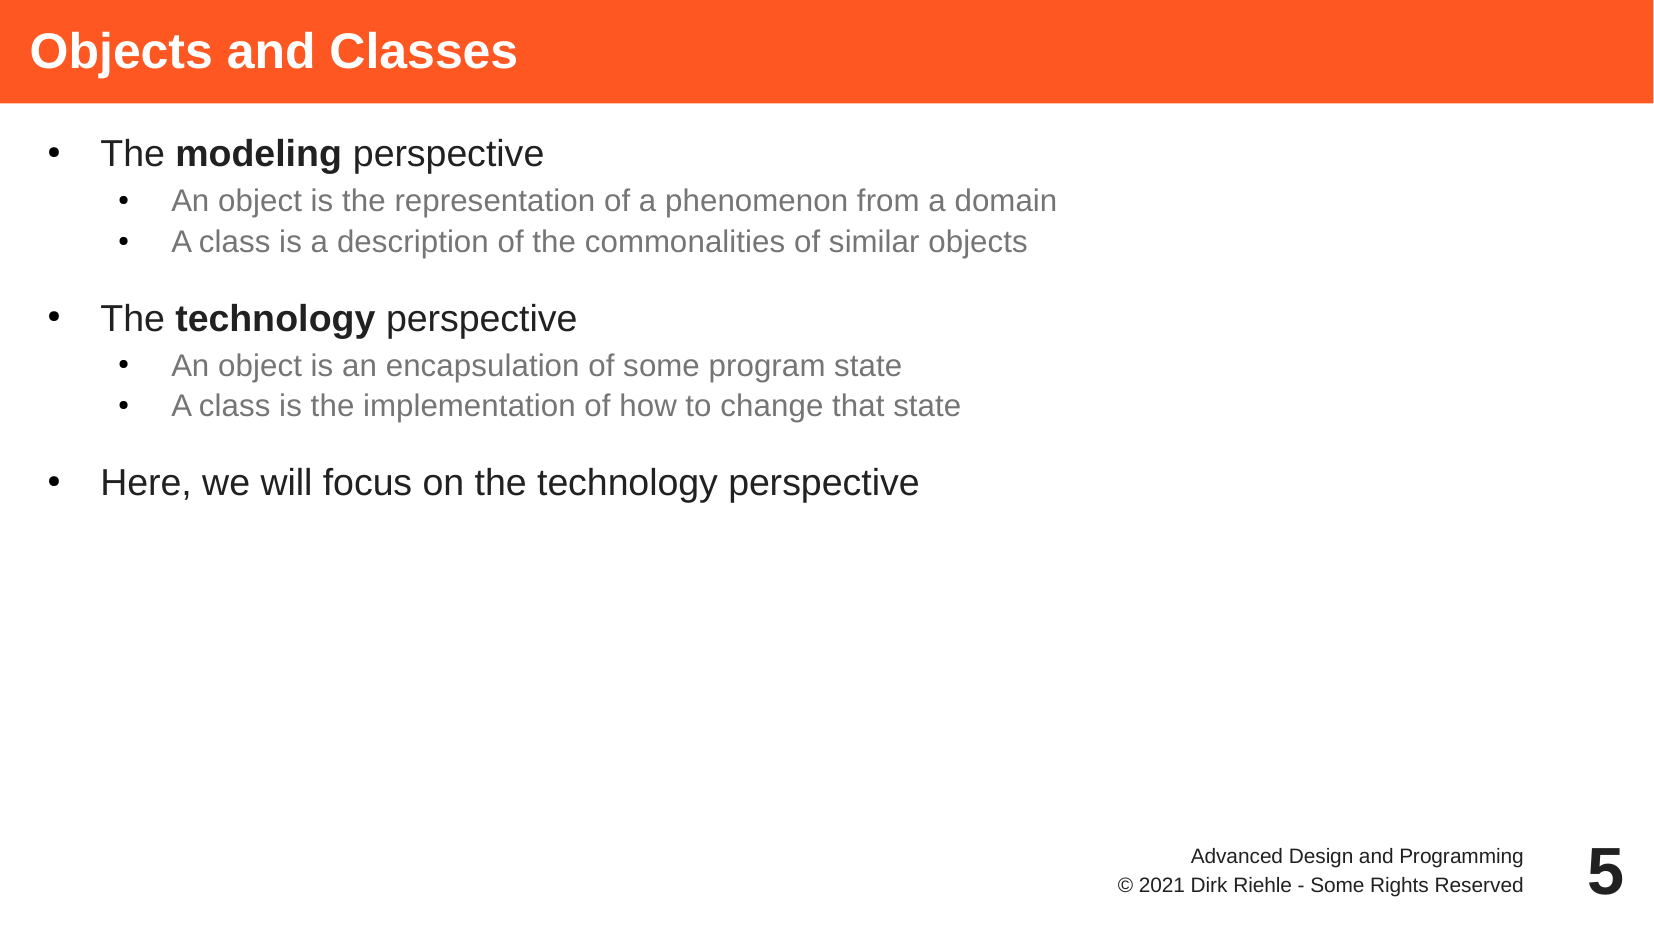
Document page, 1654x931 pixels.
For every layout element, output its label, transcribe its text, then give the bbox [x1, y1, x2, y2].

title Objects and Classes [0, 0, 1654, 104]
list The modeling perspective An object is the representation of a phenomenon from a domain A class is a description of the commonalities of similar objects The technology perspective An object is an encapsulation of some program state A class is the implementation of how to change that state Here, we will focus on the technology perspective [29, 132, 1625, 813]
